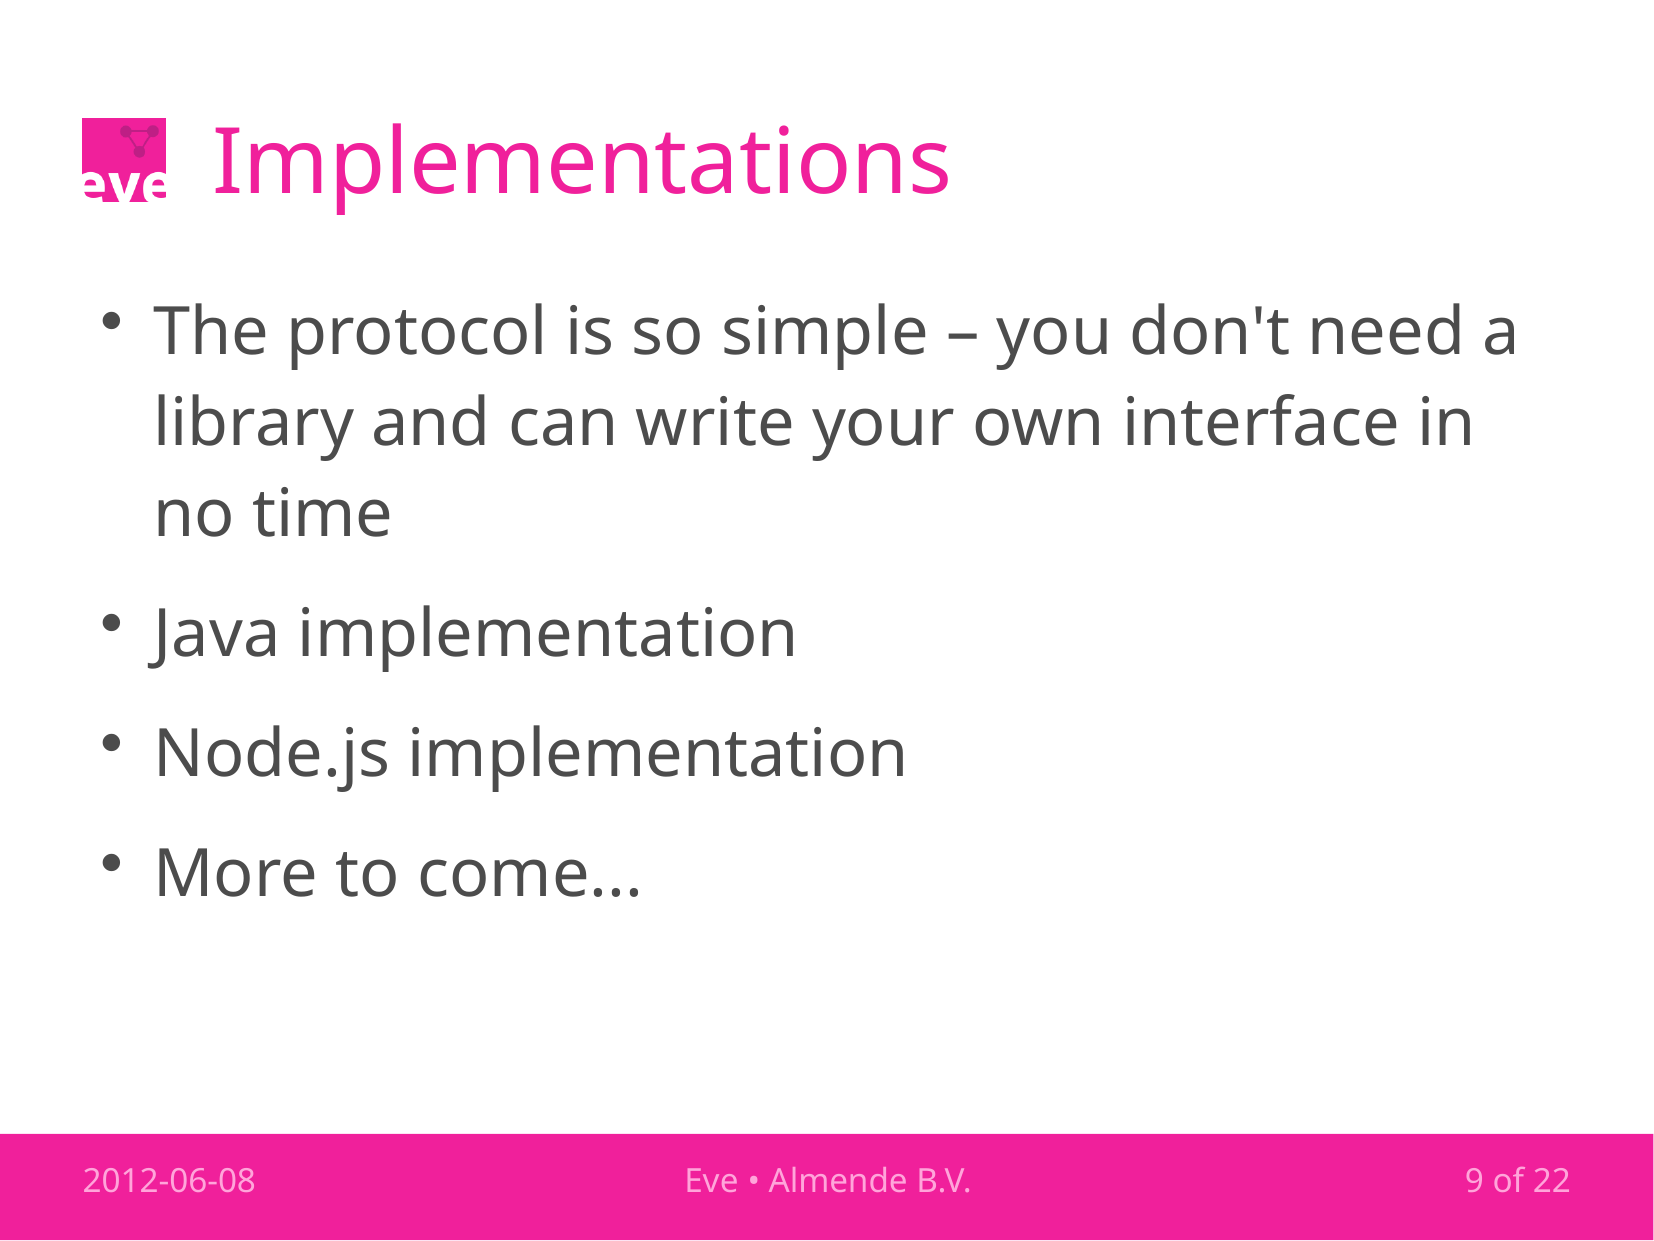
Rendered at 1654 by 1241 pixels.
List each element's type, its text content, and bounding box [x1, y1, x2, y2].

title Implementations [212, 102, 1571, 215]
list The protocol is so simple – you don't need a library and can write your own interface in no time Java implementation Node.js implementation More to come... [82, 283, 1571, 1102]
picture [82, 118, 166, 202]
